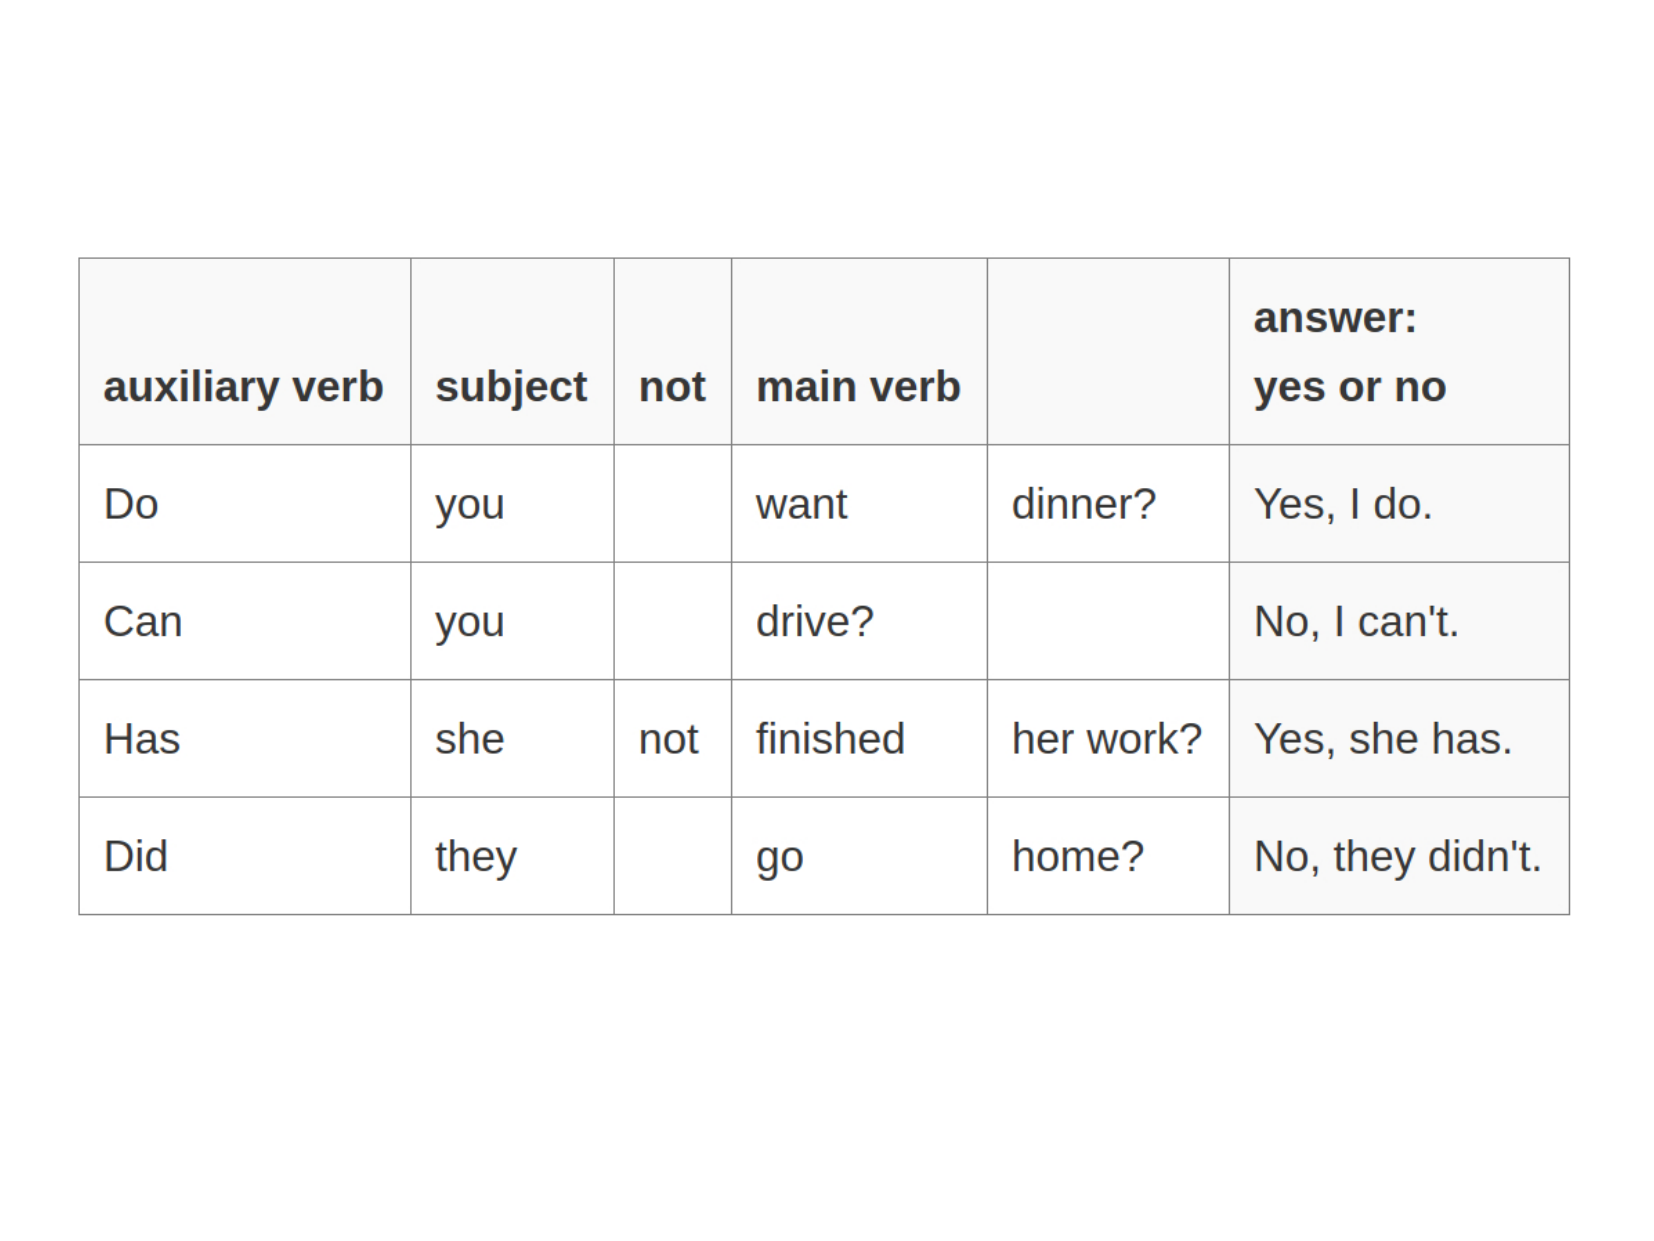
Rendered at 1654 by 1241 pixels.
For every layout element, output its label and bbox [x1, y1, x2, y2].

picture [44, 230, 1598, 950]
